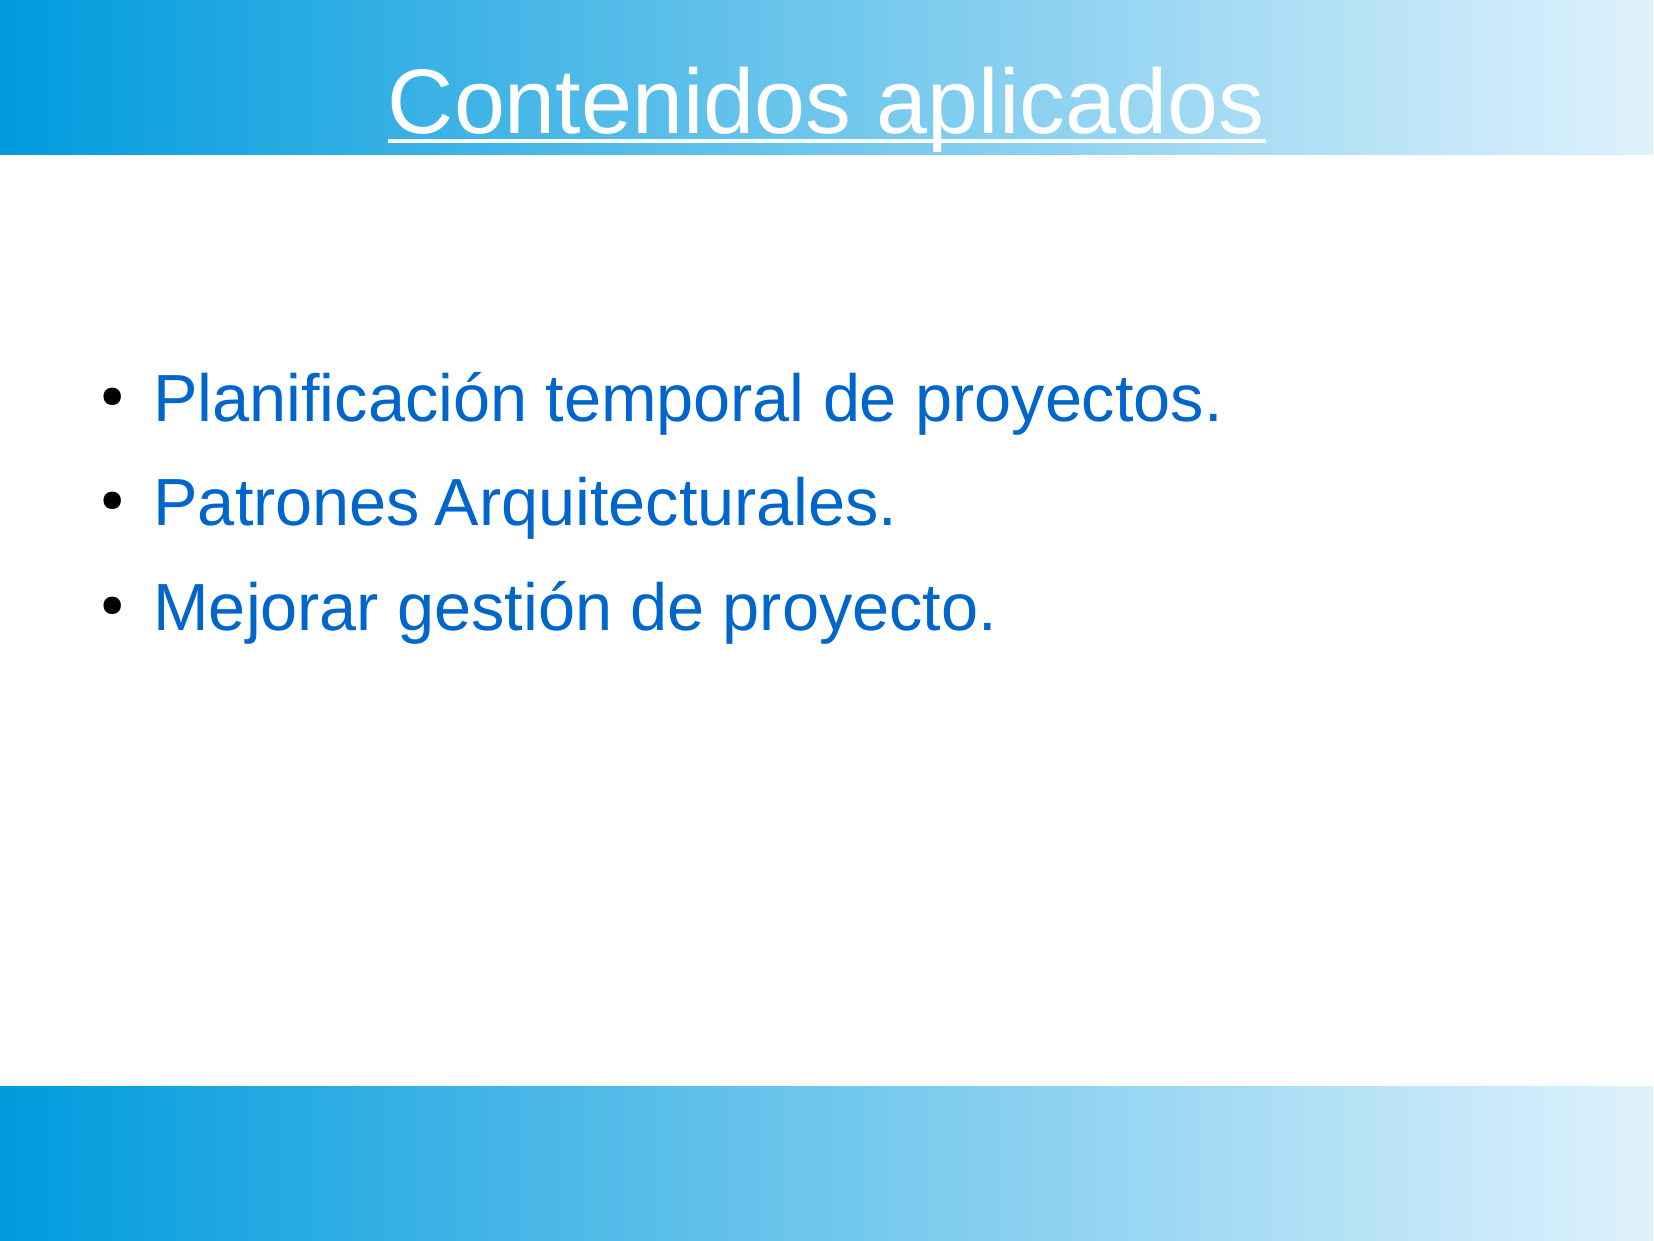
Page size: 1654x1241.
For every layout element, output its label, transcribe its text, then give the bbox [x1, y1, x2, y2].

title Contenidos aplicados [82, 49, 1571, 155]
list Planificación temporal de proyectos. Patrones Arquitecturales. Mejorar gestión de proyecto. [82, 361, 1571, 756]
